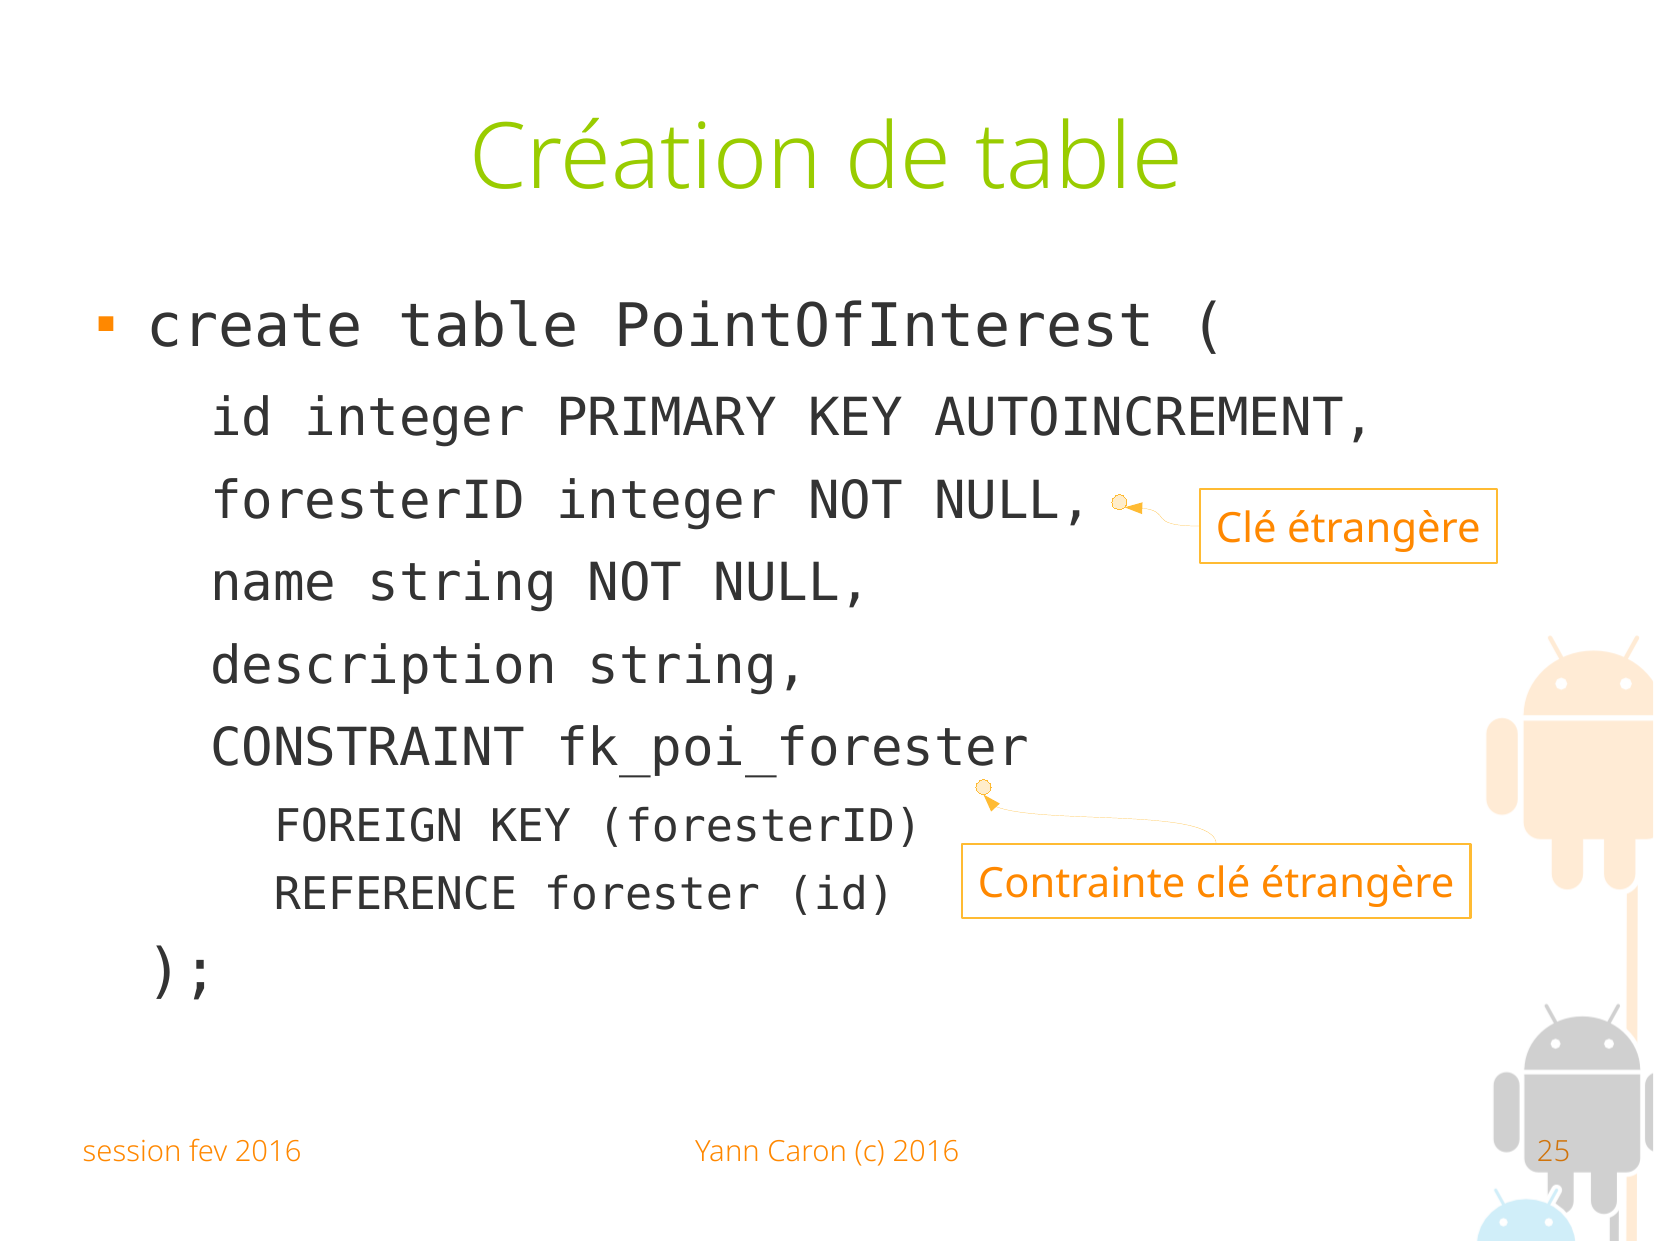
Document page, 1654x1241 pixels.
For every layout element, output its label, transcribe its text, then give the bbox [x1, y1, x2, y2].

text_box Contrainte clé étrangère [962, 844, 1452, 911]
picture [240, 423, 1654, 1241]
text_box [975, 779, 992, 795]
title Création de table [82, 49, 1571, 257]
text_box Clé étrangère [1200, 489, 1487, 556]
list create table PointOfInterest ( id integer PRIMARY KEY AUTOINCREMENT, foresterID integer NOT NULL, name string NOT NULL, description string, CONSTRAINT fk_poi_forester FOREIGN KEY (foresterID) REFERENCE forester (id) ); [82, 290, 1571, 1010]
text_box [1111, 494, 1127, 510]
